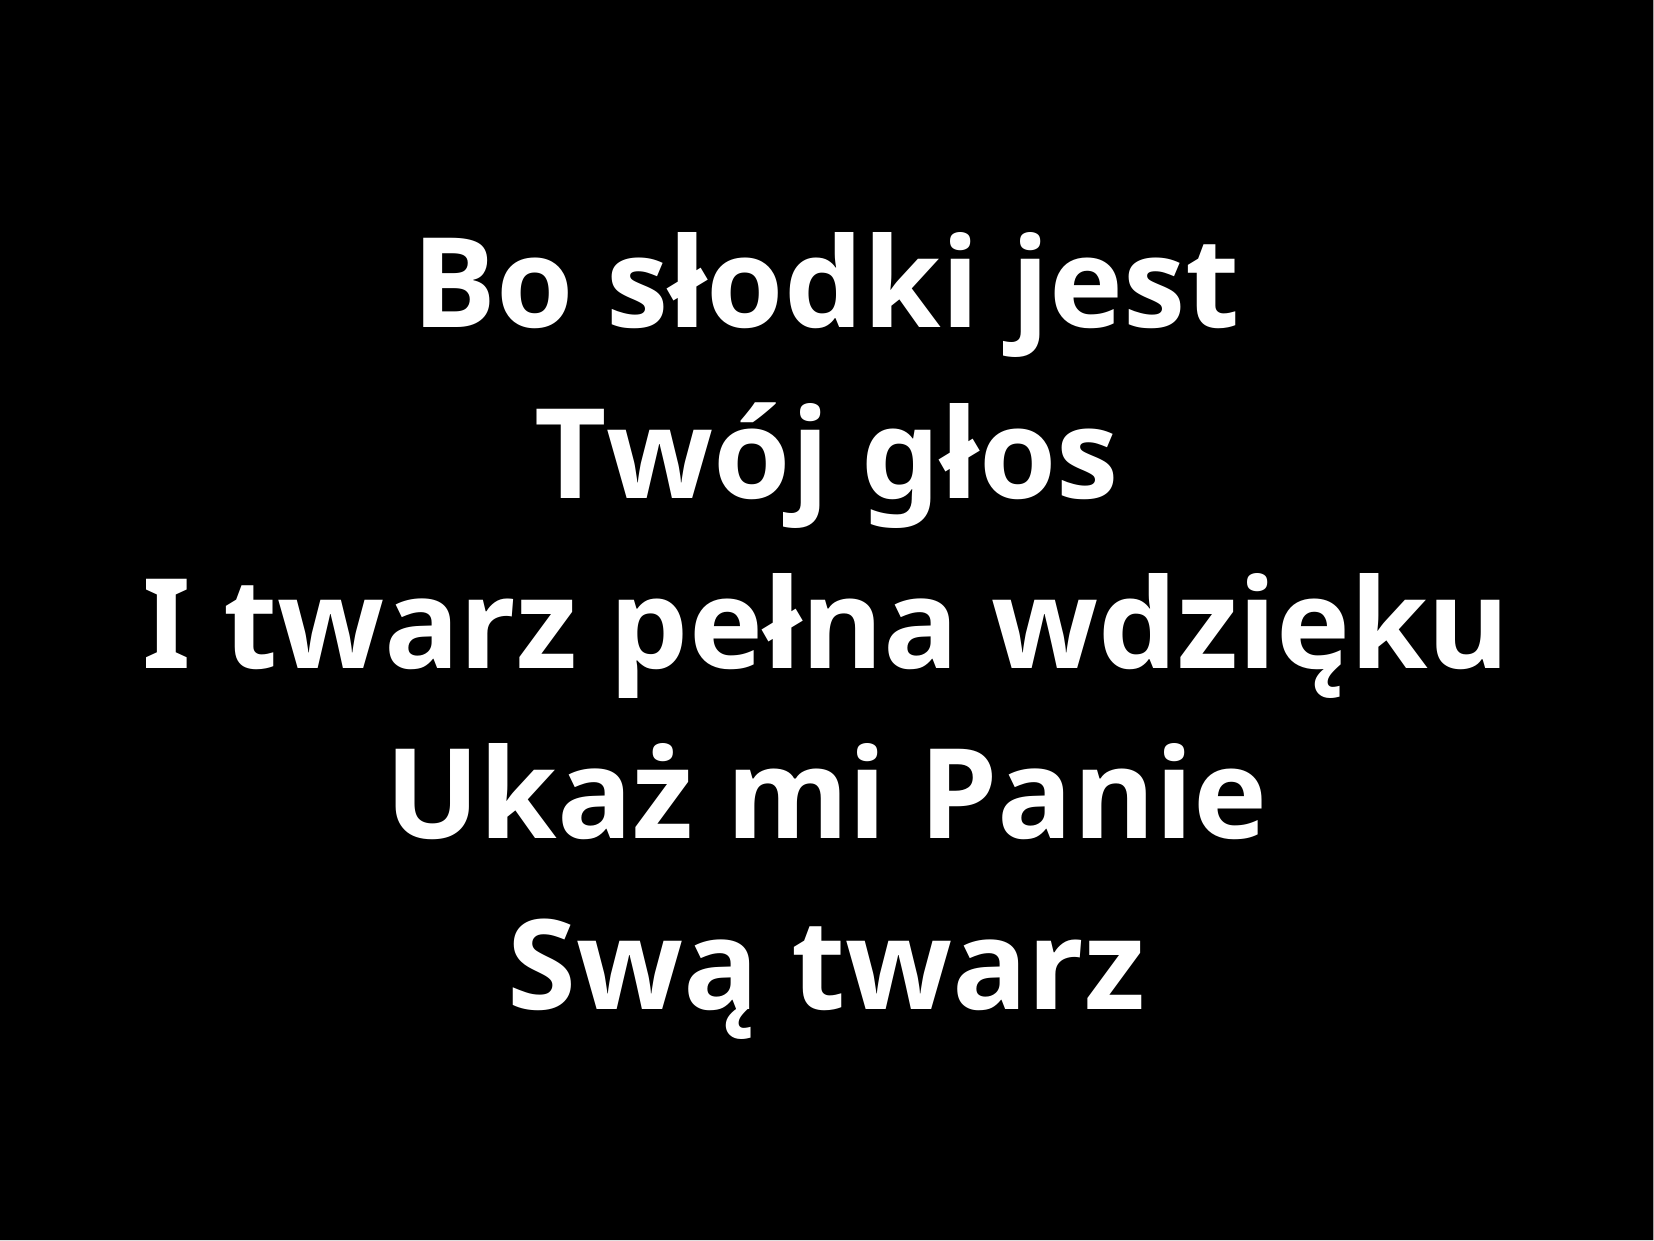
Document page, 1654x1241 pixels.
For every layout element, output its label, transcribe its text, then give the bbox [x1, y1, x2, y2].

title Bo słodki jest Twój głos I twarz pełna wdzięku Ukaż mi Panie Swą twarz [0, 0, 1654, 1241]
